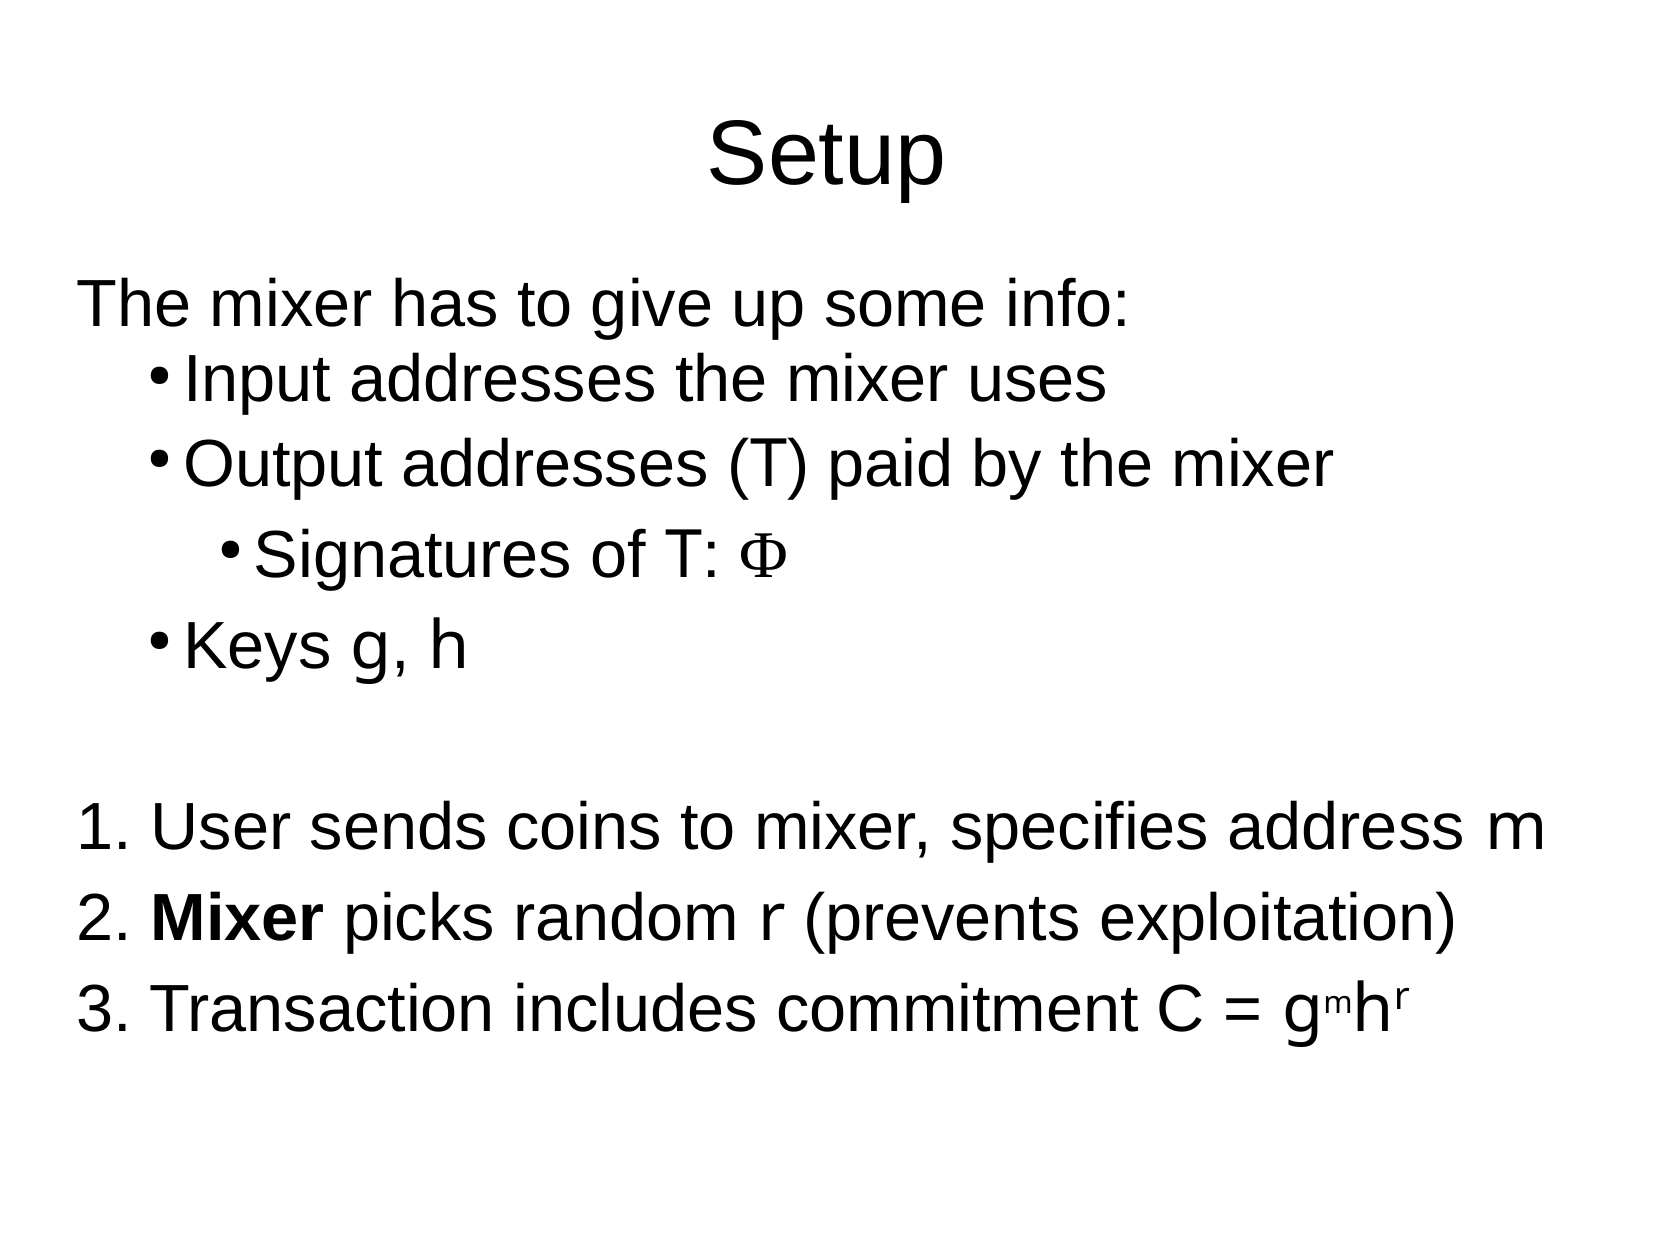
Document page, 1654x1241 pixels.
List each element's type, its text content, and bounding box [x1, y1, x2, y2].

subtitle The mixer has to give up some info: Input addresses the mixer uses Output addresses (T) paid by the mixer Signatures of T: Φ Keys g, h 1. User sends coins to mixer, specifies address m 2. Mixer picks random r (prevents exploitation) 3. Transaction includes commitment C = gmhr [76, 265, 1565, 1203]
title Setup [82, 49, 1571, 257]
